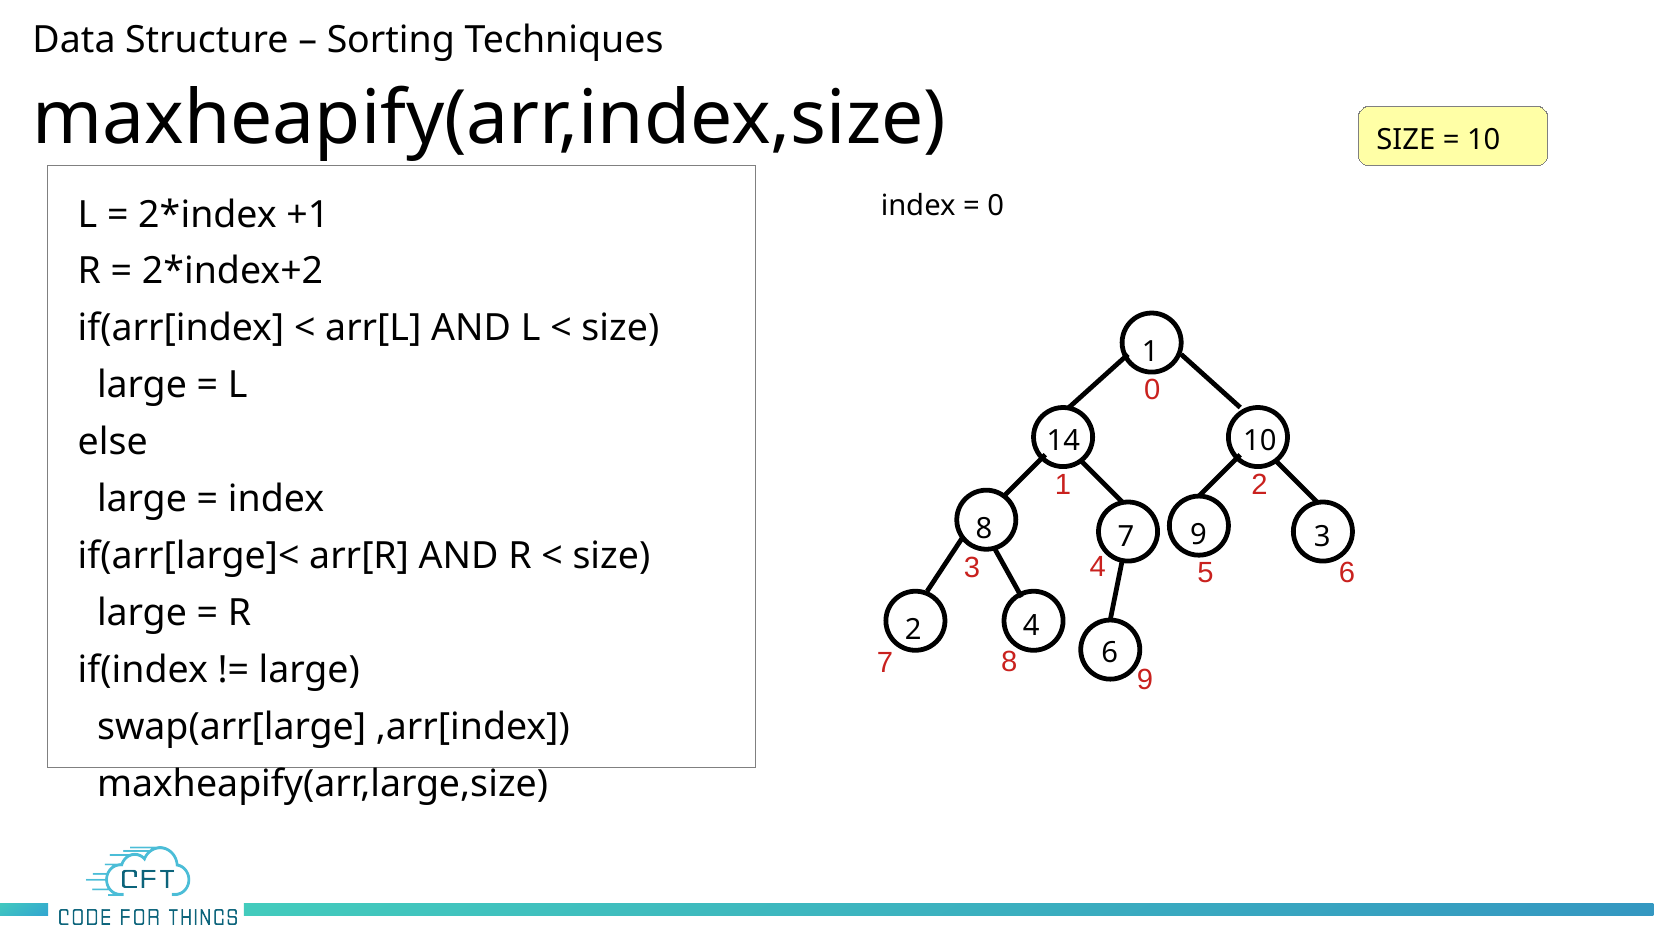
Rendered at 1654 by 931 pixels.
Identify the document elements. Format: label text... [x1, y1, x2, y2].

text_box 6 [1086, 624, 1135, 674]
text_box 9 [1122, 655, 1168, 704]
text_box 7 [1102, 507, 1151, 557]
text_box 2 [890, 601, 939, 651]
text_box [1135, 633, 1140, 666]
text_box 3 [949, 543, 955, 552]
text_box 6 [1324, 548, 1371, 597]
text_box 10 [1228, 411, 1296, 461]
text_box [1095, 620, 1126, 624]
text_box L = 2*index +1 R = 2*index+2 if(arr[index] < arr[L] AND L < size) large = L else large = index if(arr[large]< arr[R] AND R < size) large = R if(index != large) swap(arr[large] ,arr[index]) maxheapify(arr,large,size) [53, 179, 756, 733]
text_box 3 [949, 543, 996, 592]
text_box 8 [960, 500, 1010, 550]
text_box [1111, 501, 1145, 507]
text_box [1033, 647, 1048, 651]
picture [59, 846, 237, 925]
text_box [1057, 602, 1064, 639]
text_box SIZE = 10 [1361, 110, 1542, 160]
text_box 3 [1299, 507, 1348, 557]
text_box [1348, 515, 1353, 548]
text_box [1176, 496, 1221, 506]
text_box [1358, 106, 1548, 166]
text_box 2 [1236, 460, 1283, 509]
text_box index = 0 [830, 177, 1075, 227]
text_box [939, 602, 946, 639]
text_box [1003, 605, 1008, 636]
text_box 0 [1129, 365, 1176, 414]
text_box [1010, 502, 1016, 538]
text_box [1244, 407, 1272, 411]
text_box [1093, 674, 1127, 680]
text_box 7 [862, 638, 909, 686]
text_box [956, 506, 960, 534]
text_box [1224, 510, 1229, 542]
text_box 14 [1031, 411, 1099, 461]
text_box [1098, 517, 1102, 542]
text_box [1306, 501, 1340, 507]
text_box [1307, 557, 1324, 562]
text_box [315, 733, 325, 737]
text_box 4 [1074, 542, 1121, 591]
title Data Structure – Sorting Techniques maxheapify(arr,index,size) [32, 12, 1184, 166]
text_box [1023, 591, 1052, 597]
text_box [47, 166, 756, 768]
text_box [489, 733, 499, 737]
text_box 5 [1182, 548, 1229, 597]
text_box [1151, 512, 1158, 551]
text_box [1049, 407, 1077, 411]
text_box [172, 733, 182, 737]
text_box 1 [1039, 460, 1086, 509]
text_box 4 [1008, 597, 1057, 647]
text_box 8 [986, 638, 1033, 686]
text_box 1 [1119, 322, 1187, 373]
text_box [1293, 514, 1299, 549]
text_box [885, 605, 890, 636]
text_box [1169, 508, 1175, 543]
text_box 9 [1175, 506, 1224, 556]
text_box [964, 490, 1009, 500]
text_box [893, 591, 938, 601]
text_box [1130, 312, 1173, 322]
text_box [1121, 557, 1144, 562]
text_box [1080, 632, 1086, 667]
